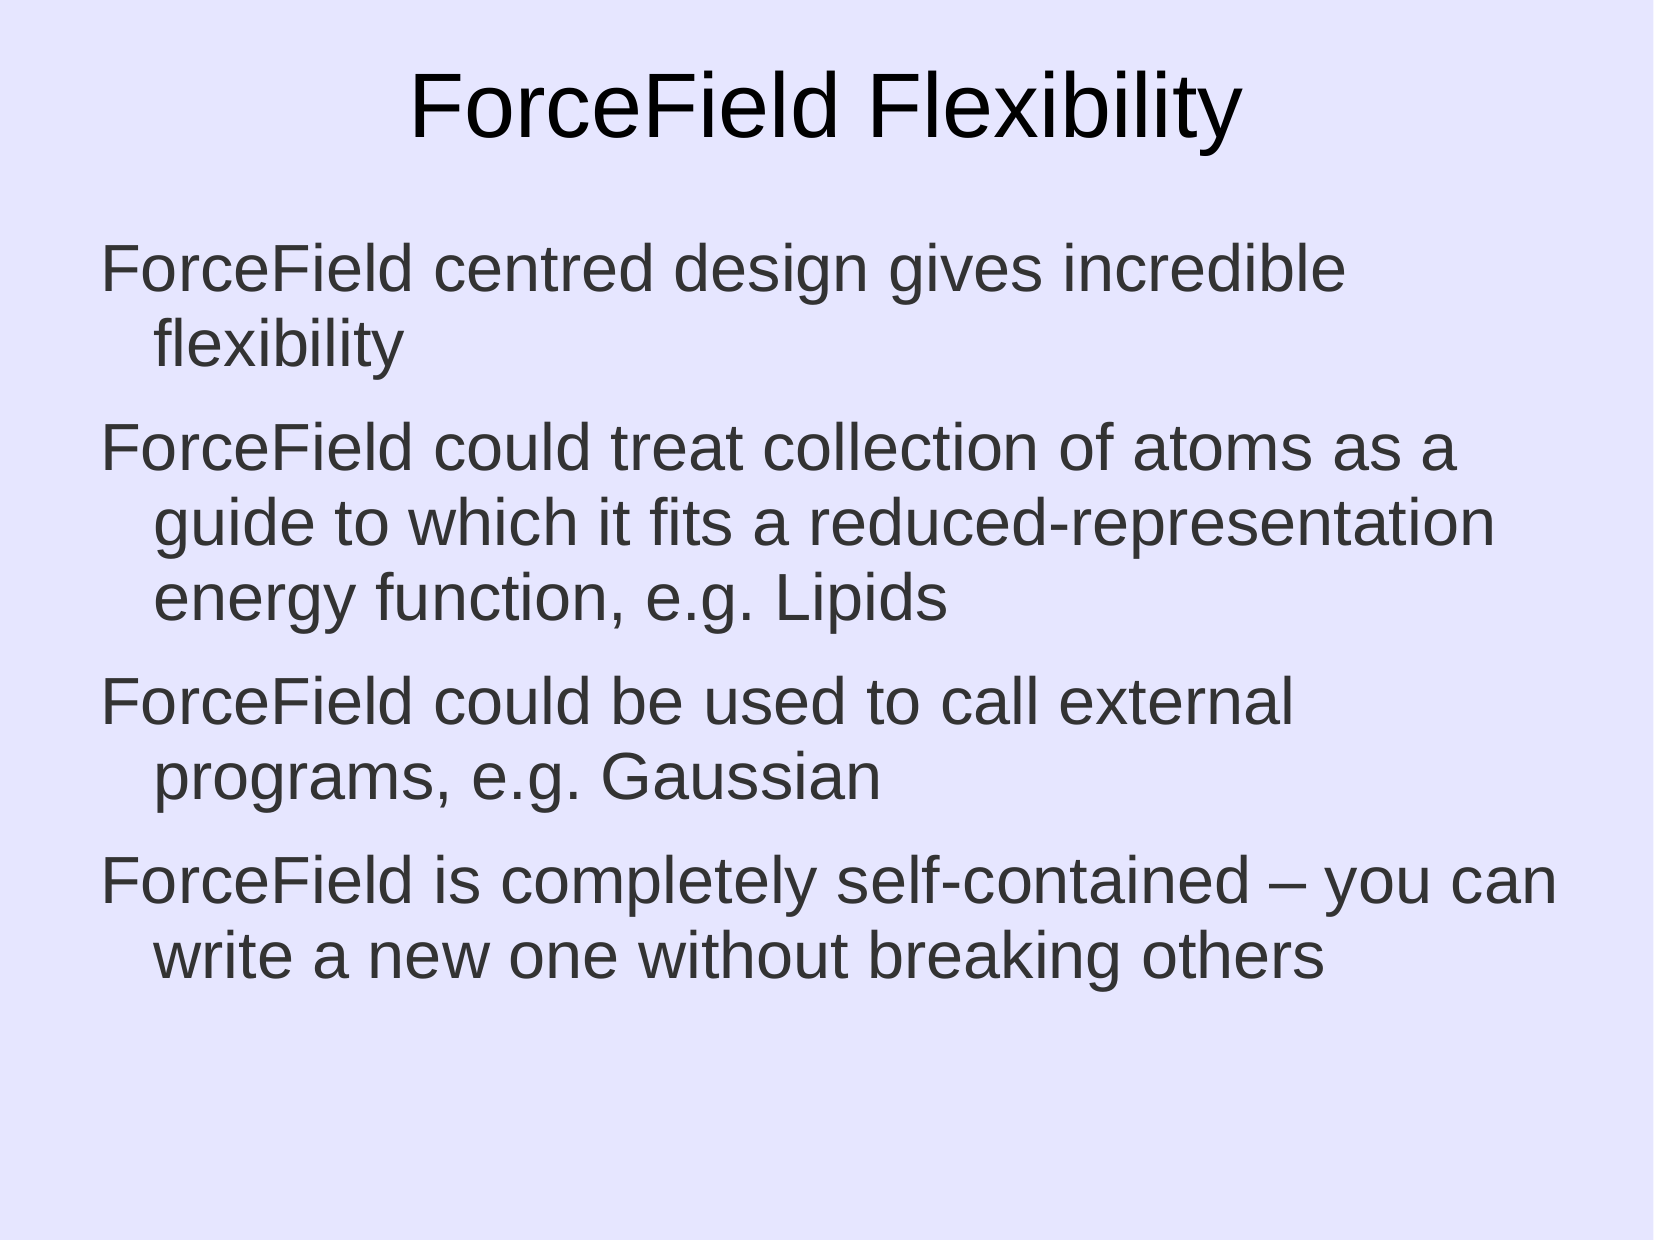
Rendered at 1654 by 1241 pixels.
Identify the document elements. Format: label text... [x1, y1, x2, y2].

title ForceField Flexibility [82, 49, 1571, 163]
list ForceField centred design gives incredible flexibility ForceField could treat collection of atoms as a guide to which it fits a reduced-representation energy function, e.g. Lipids ForceField could be used to call external programs, e.g. Gaussian ForceField is completely self-contained – you can write a new one without breaking others [82, 231, 1571, 1050]
